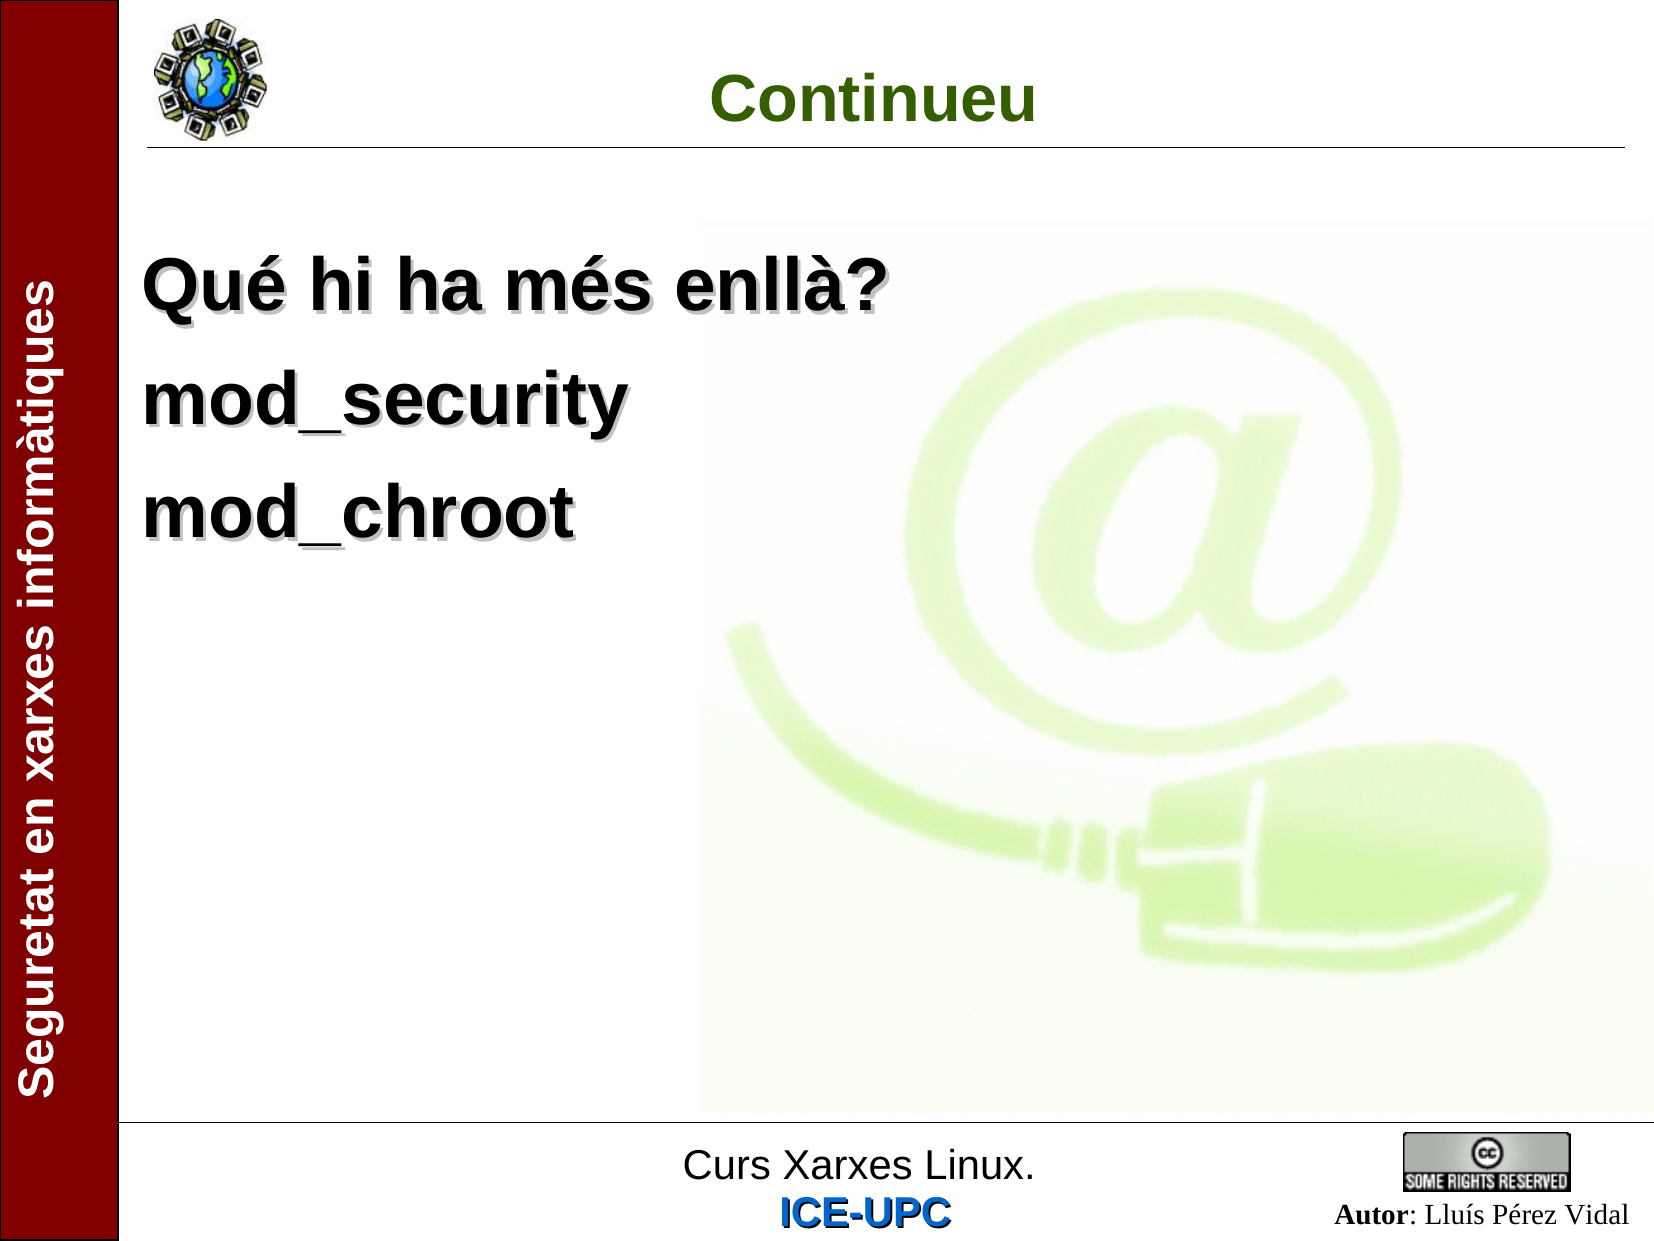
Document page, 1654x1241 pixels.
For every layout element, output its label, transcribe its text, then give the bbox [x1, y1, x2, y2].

list Qué hi ha més enllà? mod_security mod_chroot [141, 242, 1223, 1093]
title Continueu [129, 49, 1619, 148]
picture [1403, 1132, 1571, 1192]
picture [154, 19, 268, 49]
picture [700, 217, 1654, 1113]
